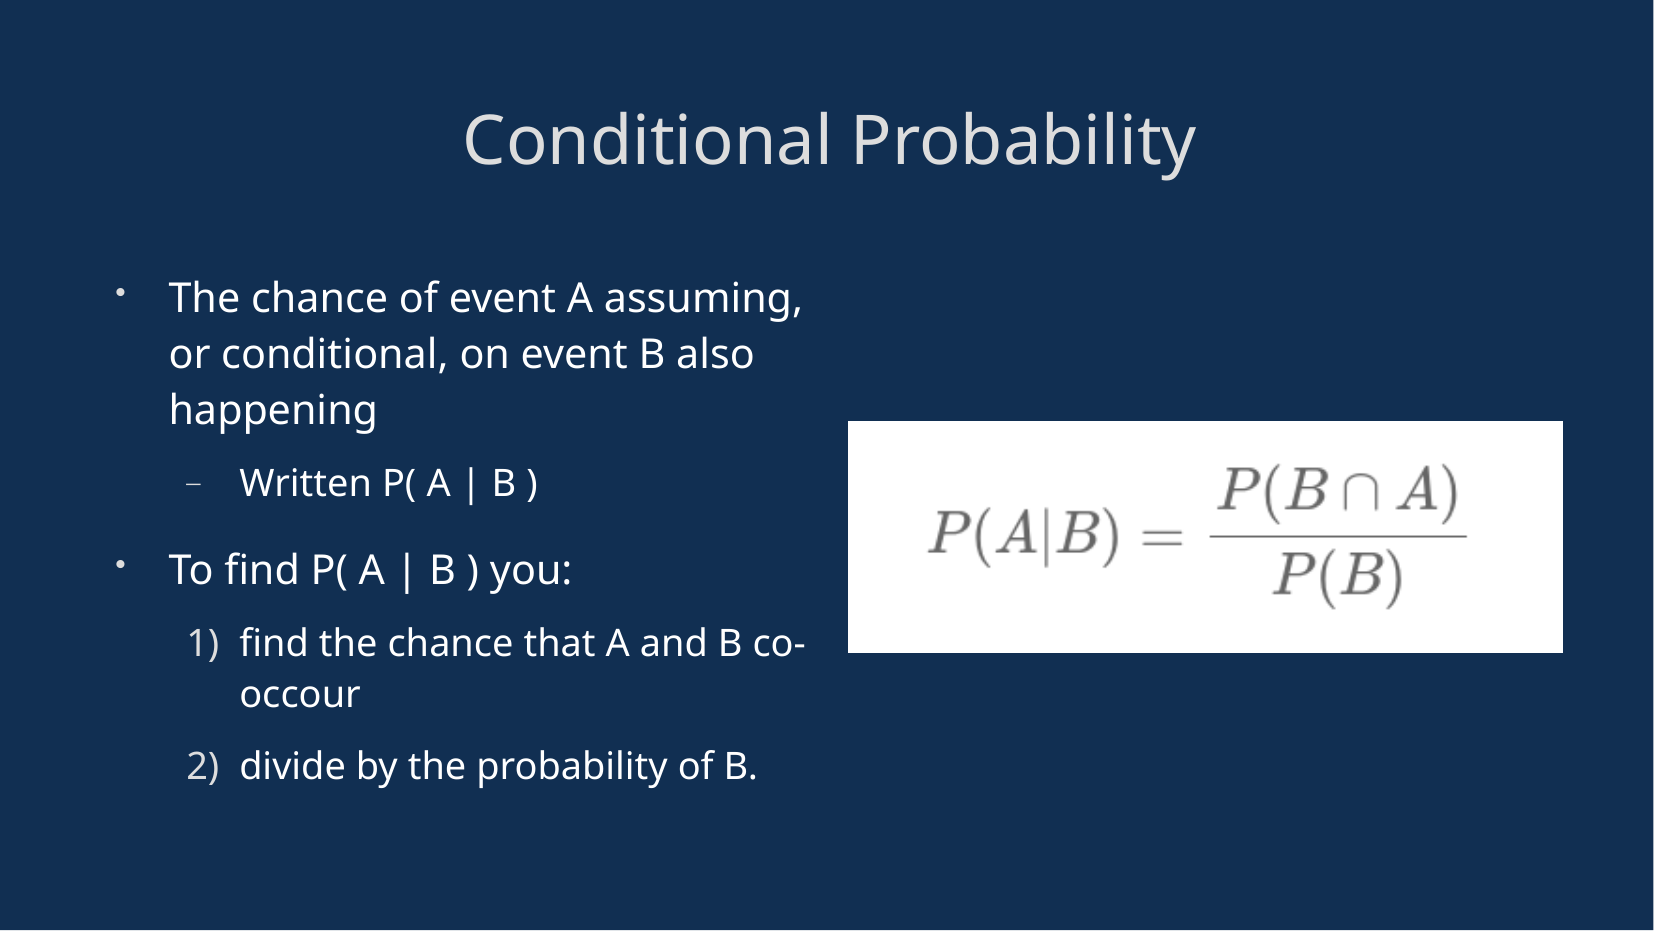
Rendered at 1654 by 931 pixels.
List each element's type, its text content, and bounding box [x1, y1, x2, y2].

picture [848, 421, 1563, 653]
list The chance of event A assuming, or conditional, on event B also happening Written P( A | B ) To find P( A | B ) you: find the chance that A and B co-occour divide by the probability of B. [97, 268, 813, 806]
title Conditional Probability [97, 56, 1563, 220]
